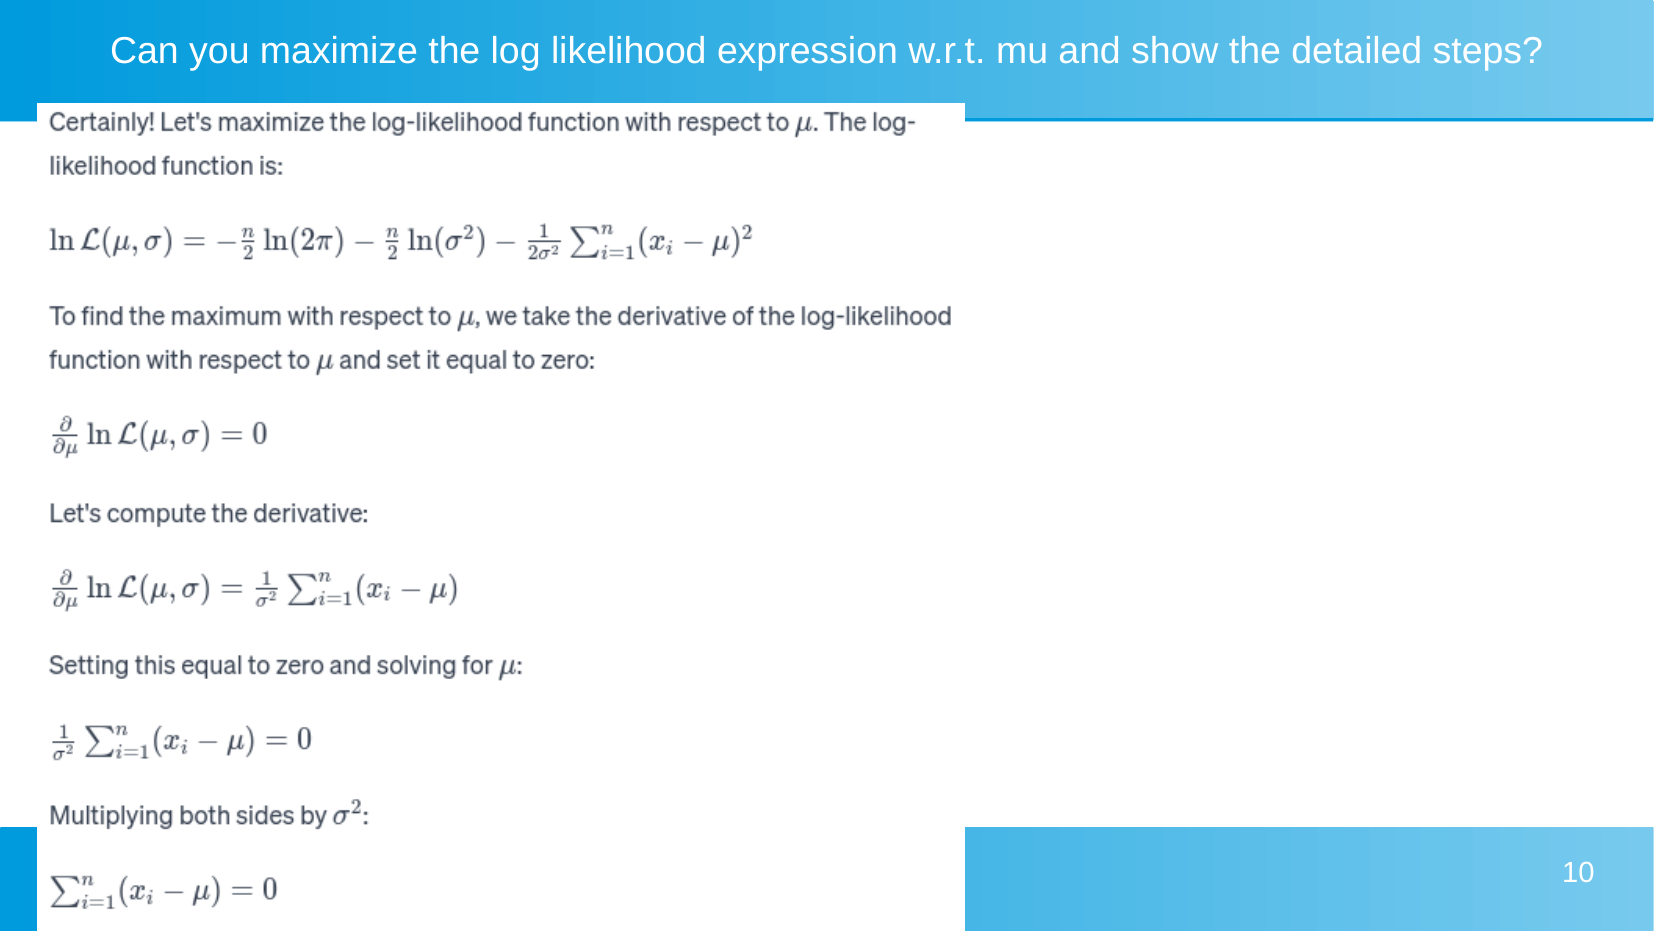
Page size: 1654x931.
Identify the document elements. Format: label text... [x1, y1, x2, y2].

title Can you maximize the log likelihood expression w.r.t. mu and show the detailed steps? [59, 11, 1595, 91]
picture [37, 103, 965, 931]
